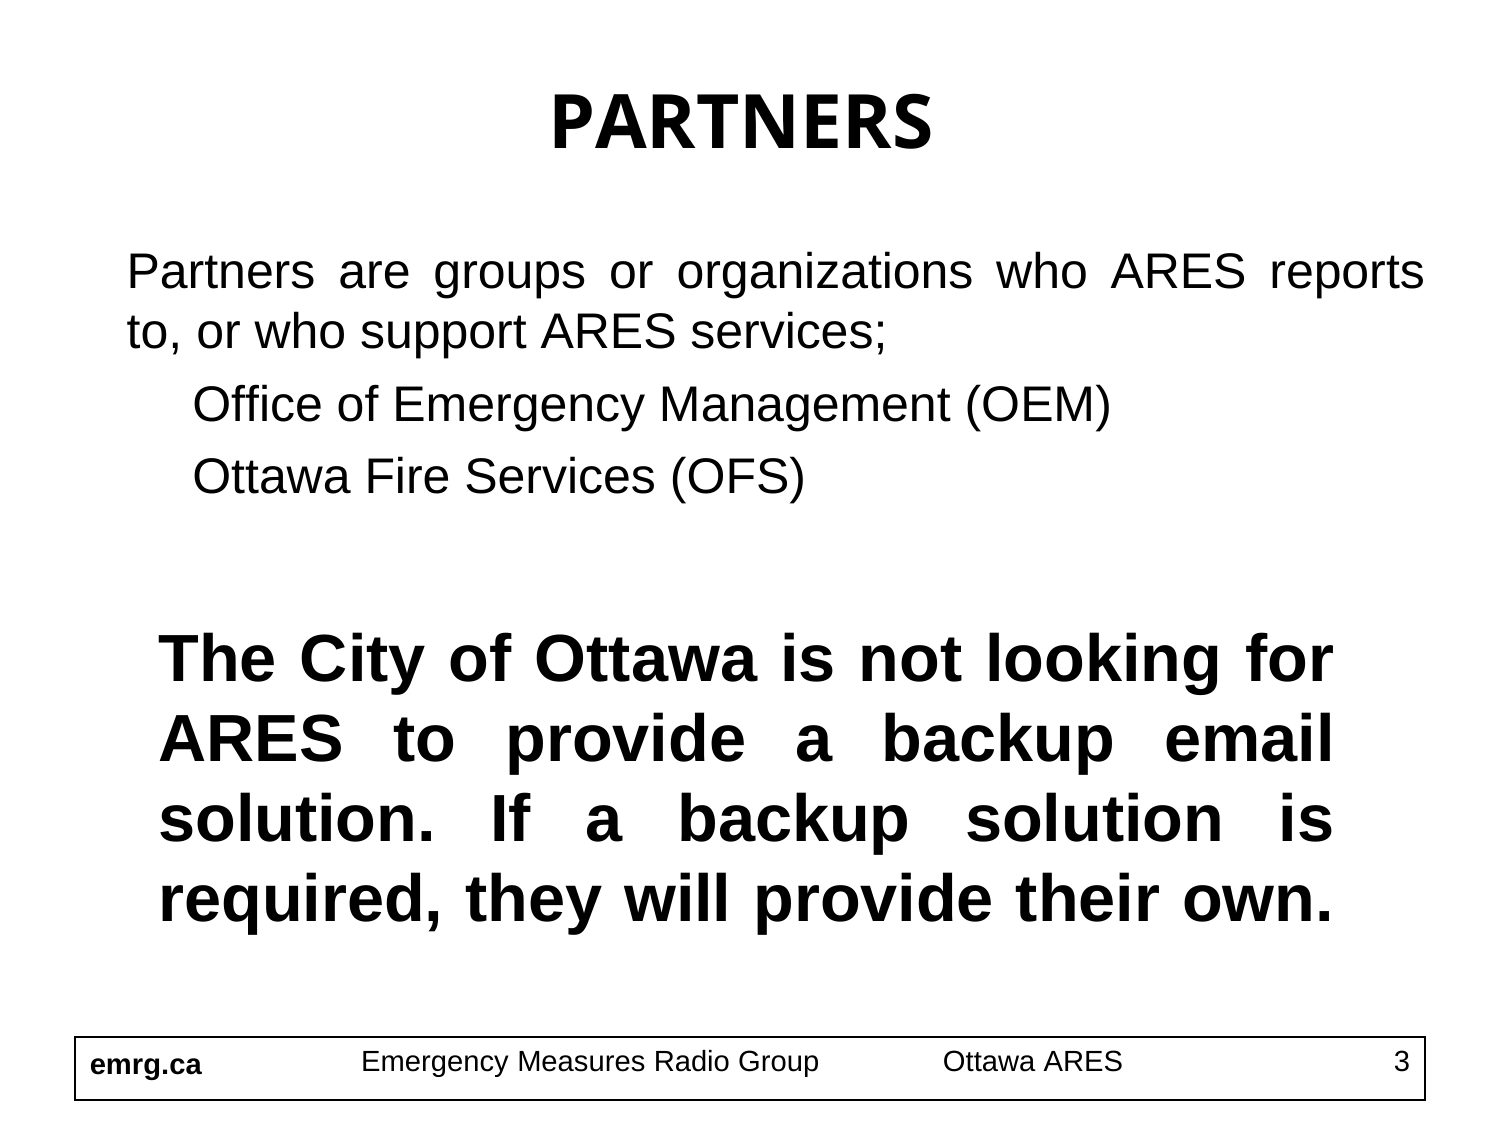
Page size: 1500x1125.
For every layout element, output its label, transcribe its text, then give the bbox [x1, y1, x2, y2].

text_box The City of Ottawa is not looking for ARES to provide a backup email solution. If a backup solution is required, they will provide their own. [143, 607, 1351, 943]
text_box PARTNERS [533, 65, 949, 172]
text_box Partners are groups or organizations who ARES reports to, or who support ARES services; Office of Emergency Management (OEM) Ottawa Fire Services (OFS) [111, 230, 1441, 512]
